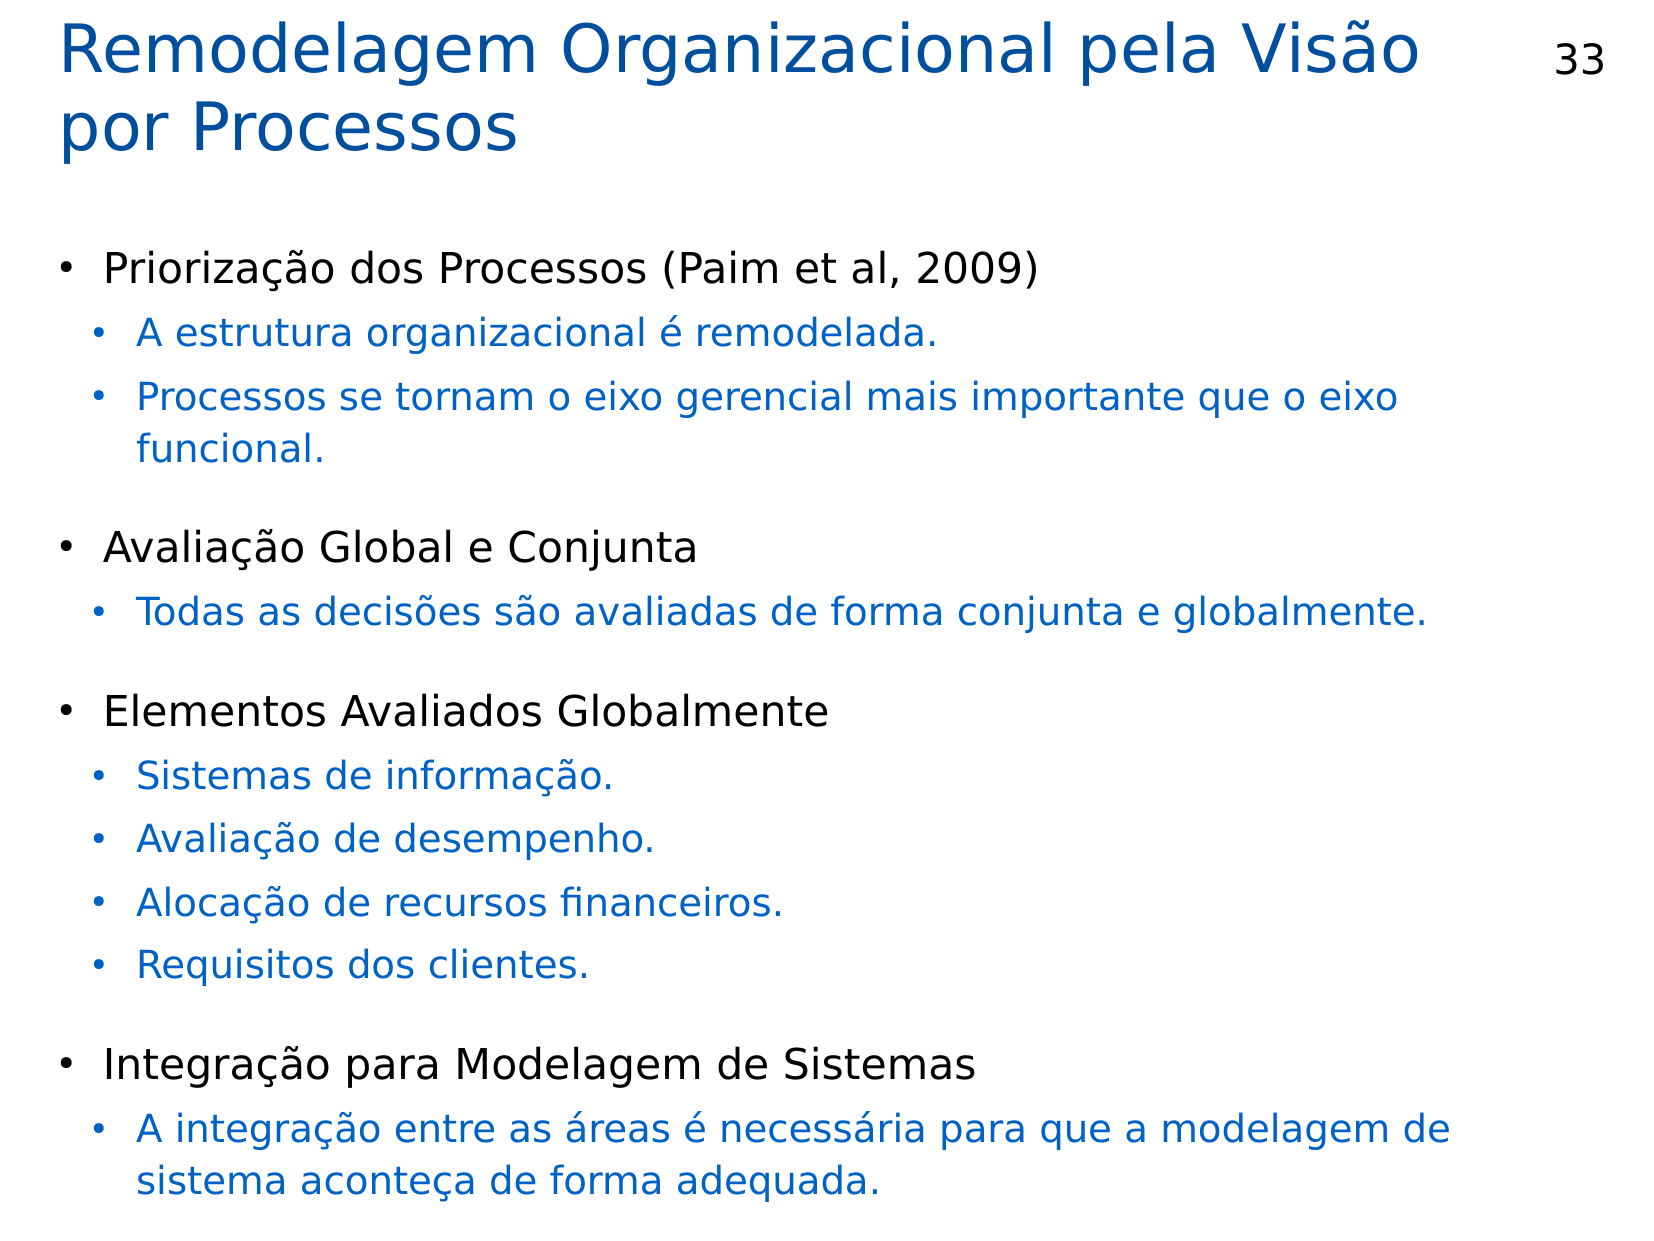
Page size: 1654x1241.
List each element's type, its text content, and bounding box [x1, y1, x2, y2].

list Priorização dos Processos (Paim et al, 2009) A estrutura organizacional é remodelada. Processos se tornam o eixo gerencial mais importante que o eixo funcional. Avaliação Global e Conjunta Todas as decisões são avaliadas de forma conjunta e globalmente. Elementos Avaliados Globalmente Sistemas de informação. Avaliação de desempenho. Alocação de recursos financeiros. Requisitos dos clientes. Integração para Modelagem de Sistemas A integração entre as áreas é necessária para que a modelagem de sistema aconteça de forma adequada. [59, 236, 1595, 1211]
title Remodelagem Organizacional pela Visão por Processos [59, 10, 1506, 167]
